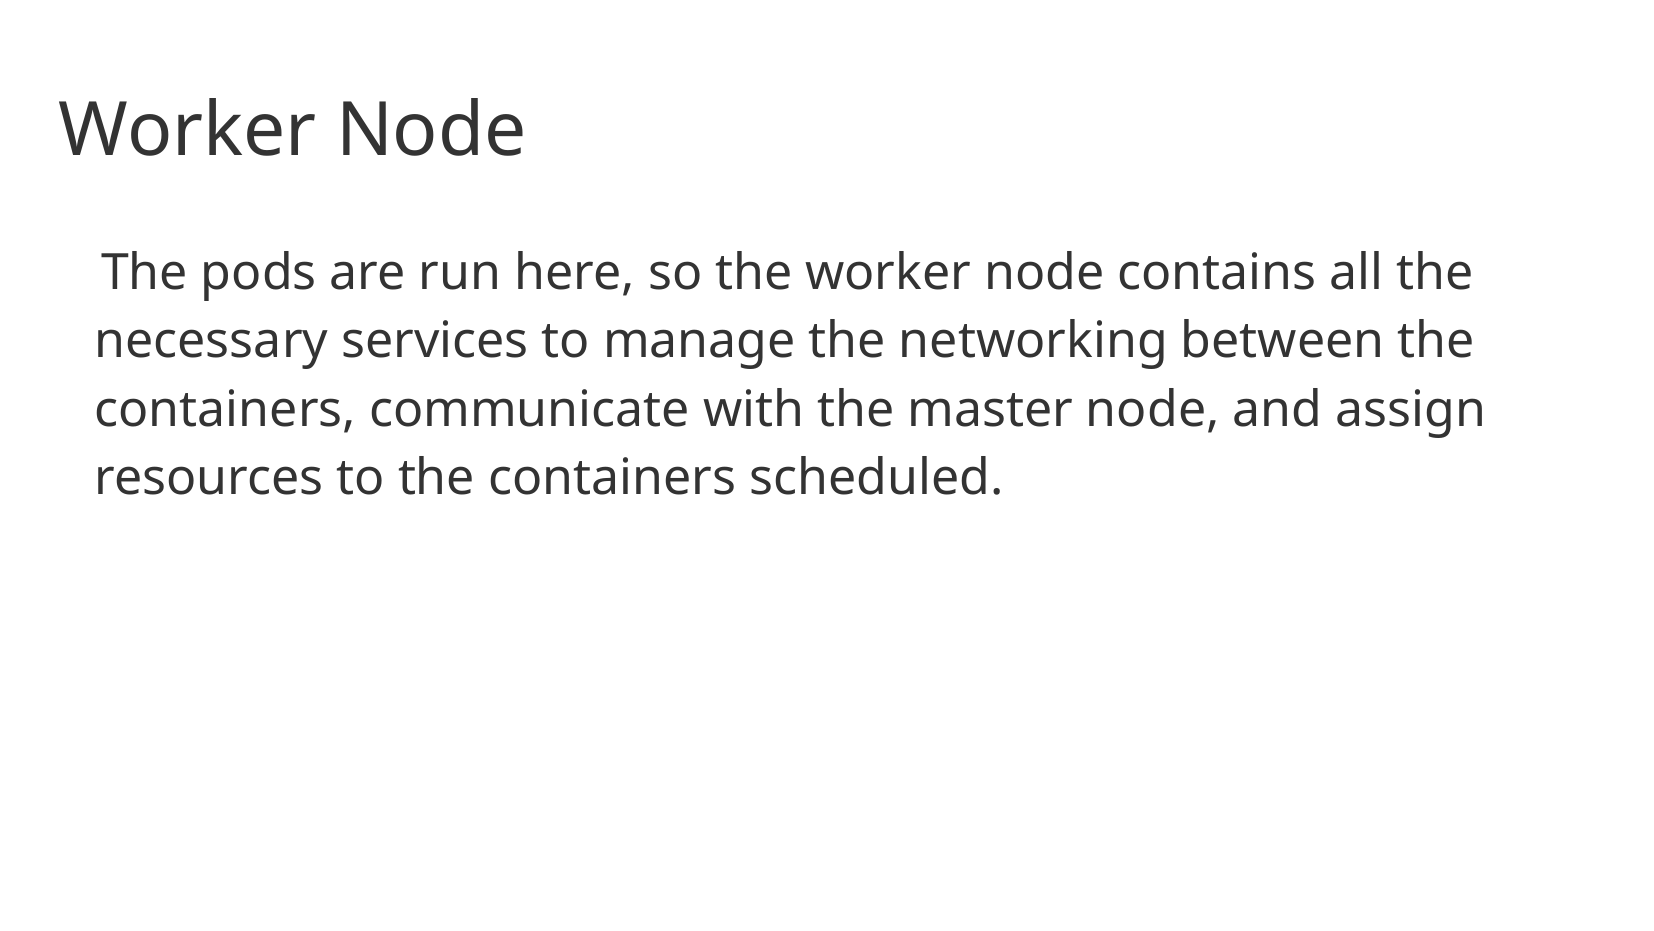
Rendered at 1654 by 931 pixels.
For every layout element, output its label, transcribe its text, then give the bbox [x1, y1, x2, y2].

list The pods are run here, so the worker node contains all the necessary services to manage the networking between the containers, communicate with the master node, and assign resources to the containers scheduled. [59, 236, 1630, 768]
title Worker Node [59, 59, 1595, 178]
